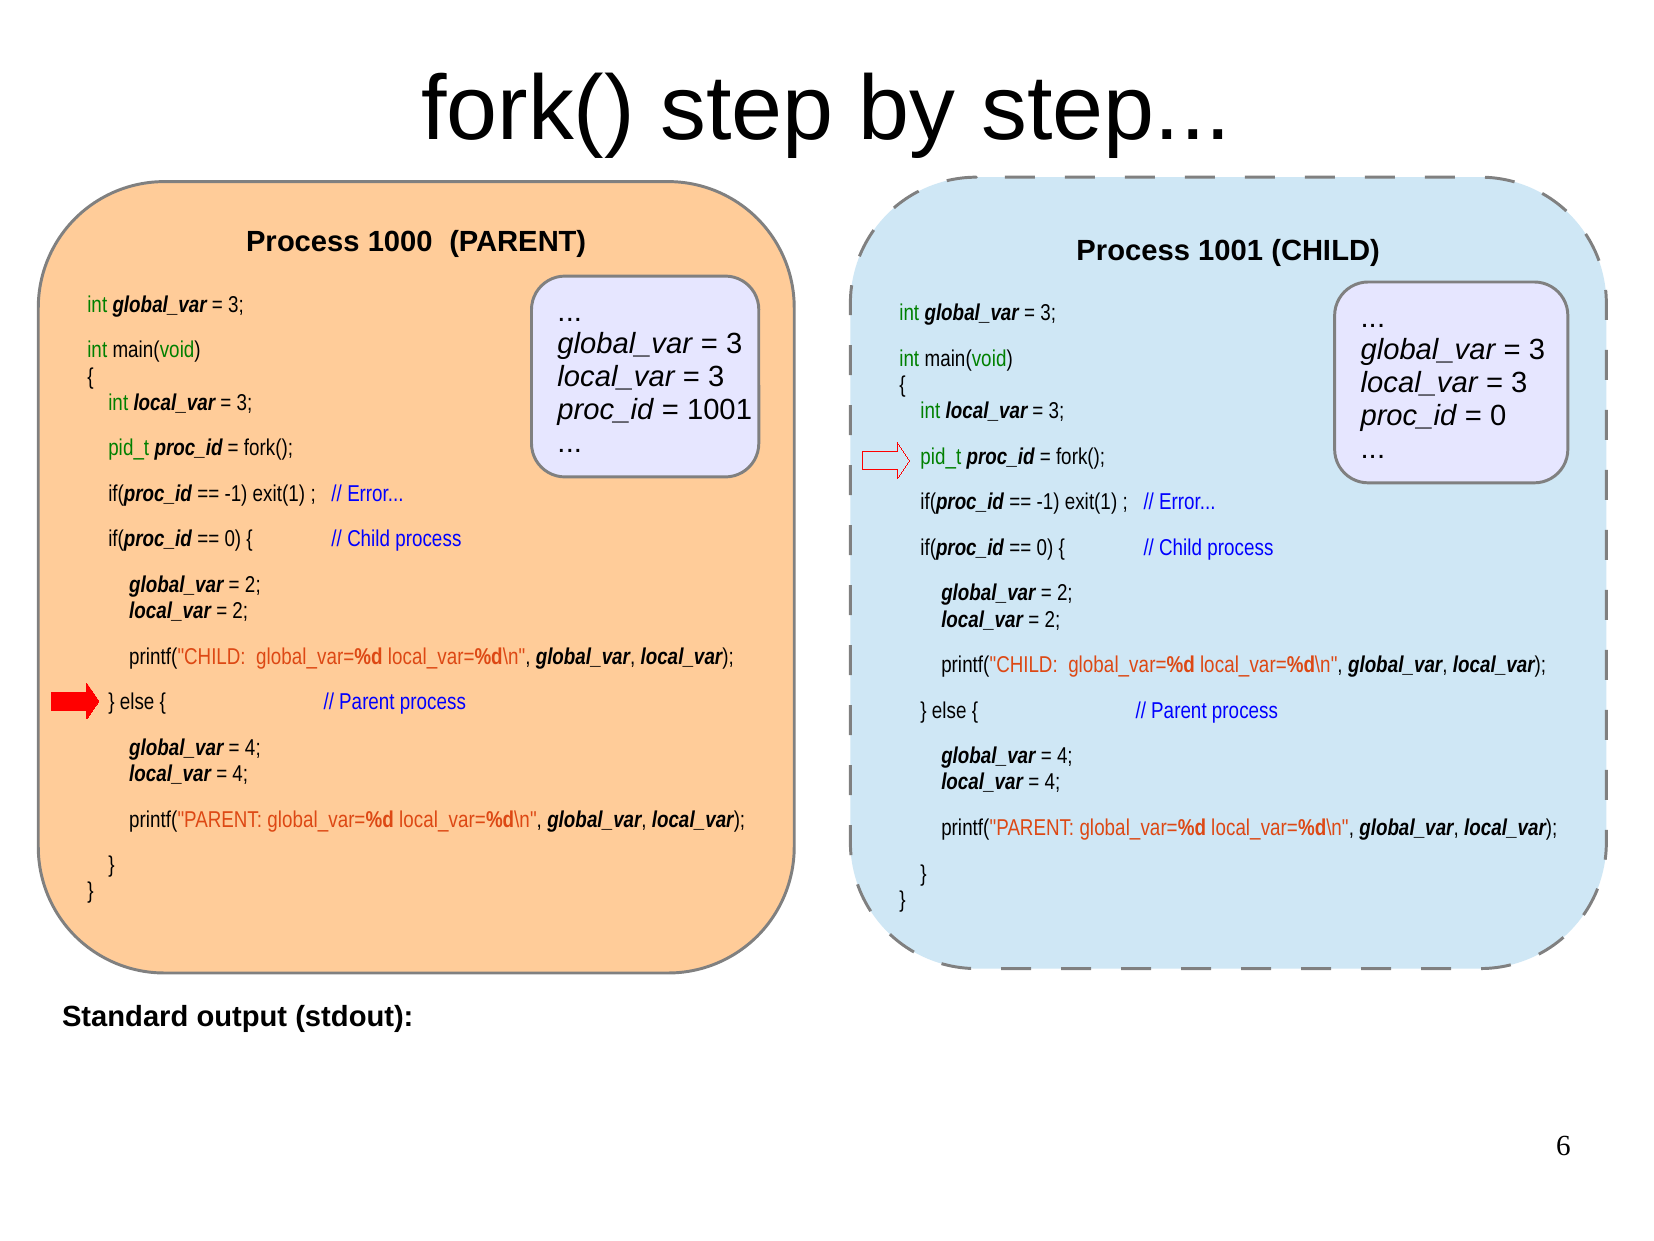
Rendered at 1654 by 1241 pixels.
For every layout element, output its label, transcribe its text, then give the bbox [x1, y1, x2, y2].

text_box ... global_var = 3 local_var = 3 proc_id = 1001 ... [531, 276, 759, 477]
text_box Process 1001 (CHILD) int global_var = 3; int main(void) { int local_var = 3; pid_t proc_id = fork(); if(proc_id == -1) exit(1) ; // Error... if(proc_id == 0) { // Child process global_var = 2; local_var = 2; printf("CHILD: global_var=%d local_var=%d\n", global_var, local_var); } else { // Parent process global_var = 4; local_var = 4; printf("PARENT: global_var=%d local_var=%d\n", global_var, local_var); } } [850, 177, 1607, 969]
text_box [51, 683, 99, 719]
text_box ... global_var = 3 local_var = 3 proc_id = 0 ... [1334, 281, 1568, 483]
title fork() step by step... [82, 49, 1571, 166]
text_box Process 1000 (PARENT) int global_var = 3; int main(void) { int local_var = 3; pid_t proc_id = fork(); if(proc_id == -1) exit(1) ; // Error... if(proc_id == 0) { // Child process global_var = 2; local_var = 2; printf("CHILD: global_var=%d local_var=%d\n", global_var, local_var); } else { // Parent process global_var = 4; local_var = 4; printf("PARENT: global_var=%d local_var=%d\n", global_var, local_var); } } [38, 181, 795, 973]
text_box Standard output (stdout): [47, 992, 1619, 1193]
